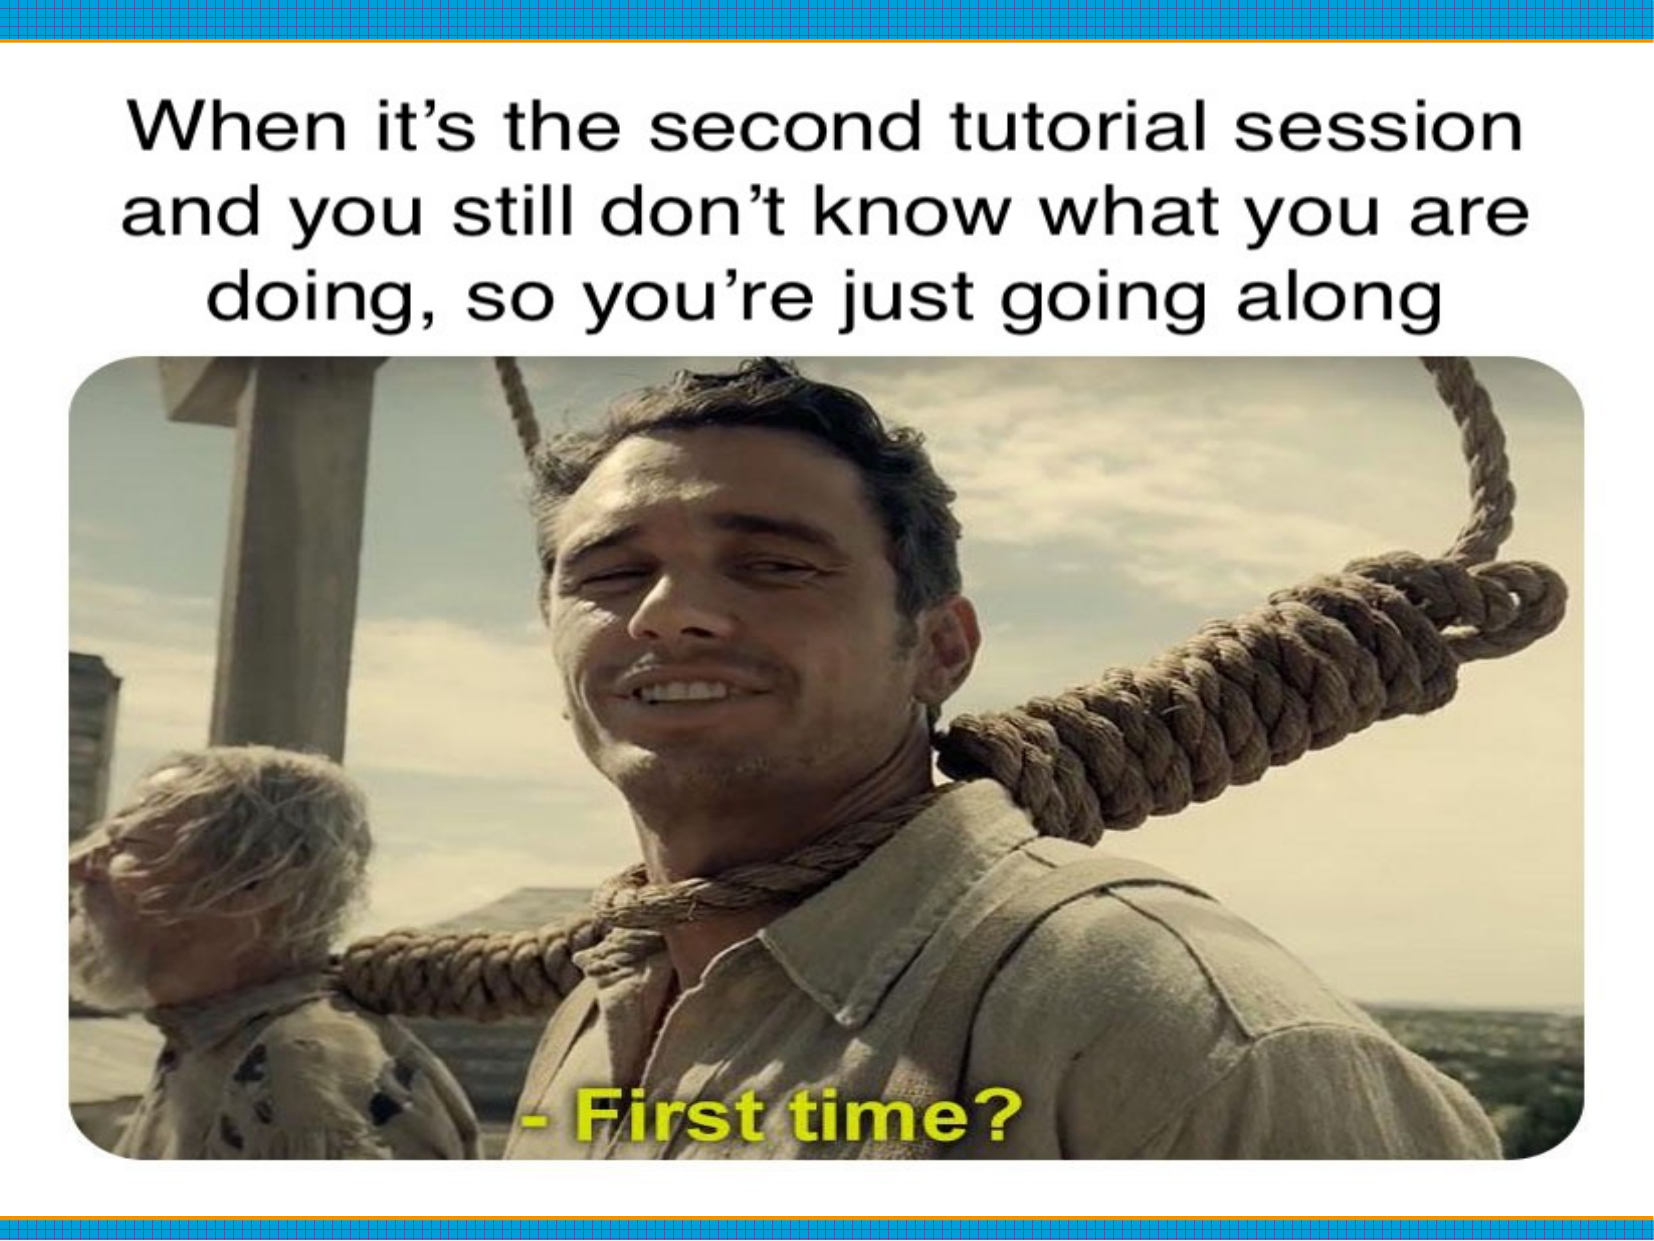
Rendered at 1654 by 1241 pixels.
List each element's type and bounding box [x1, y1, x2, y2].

picture [29, 63, 1625, 1193]
